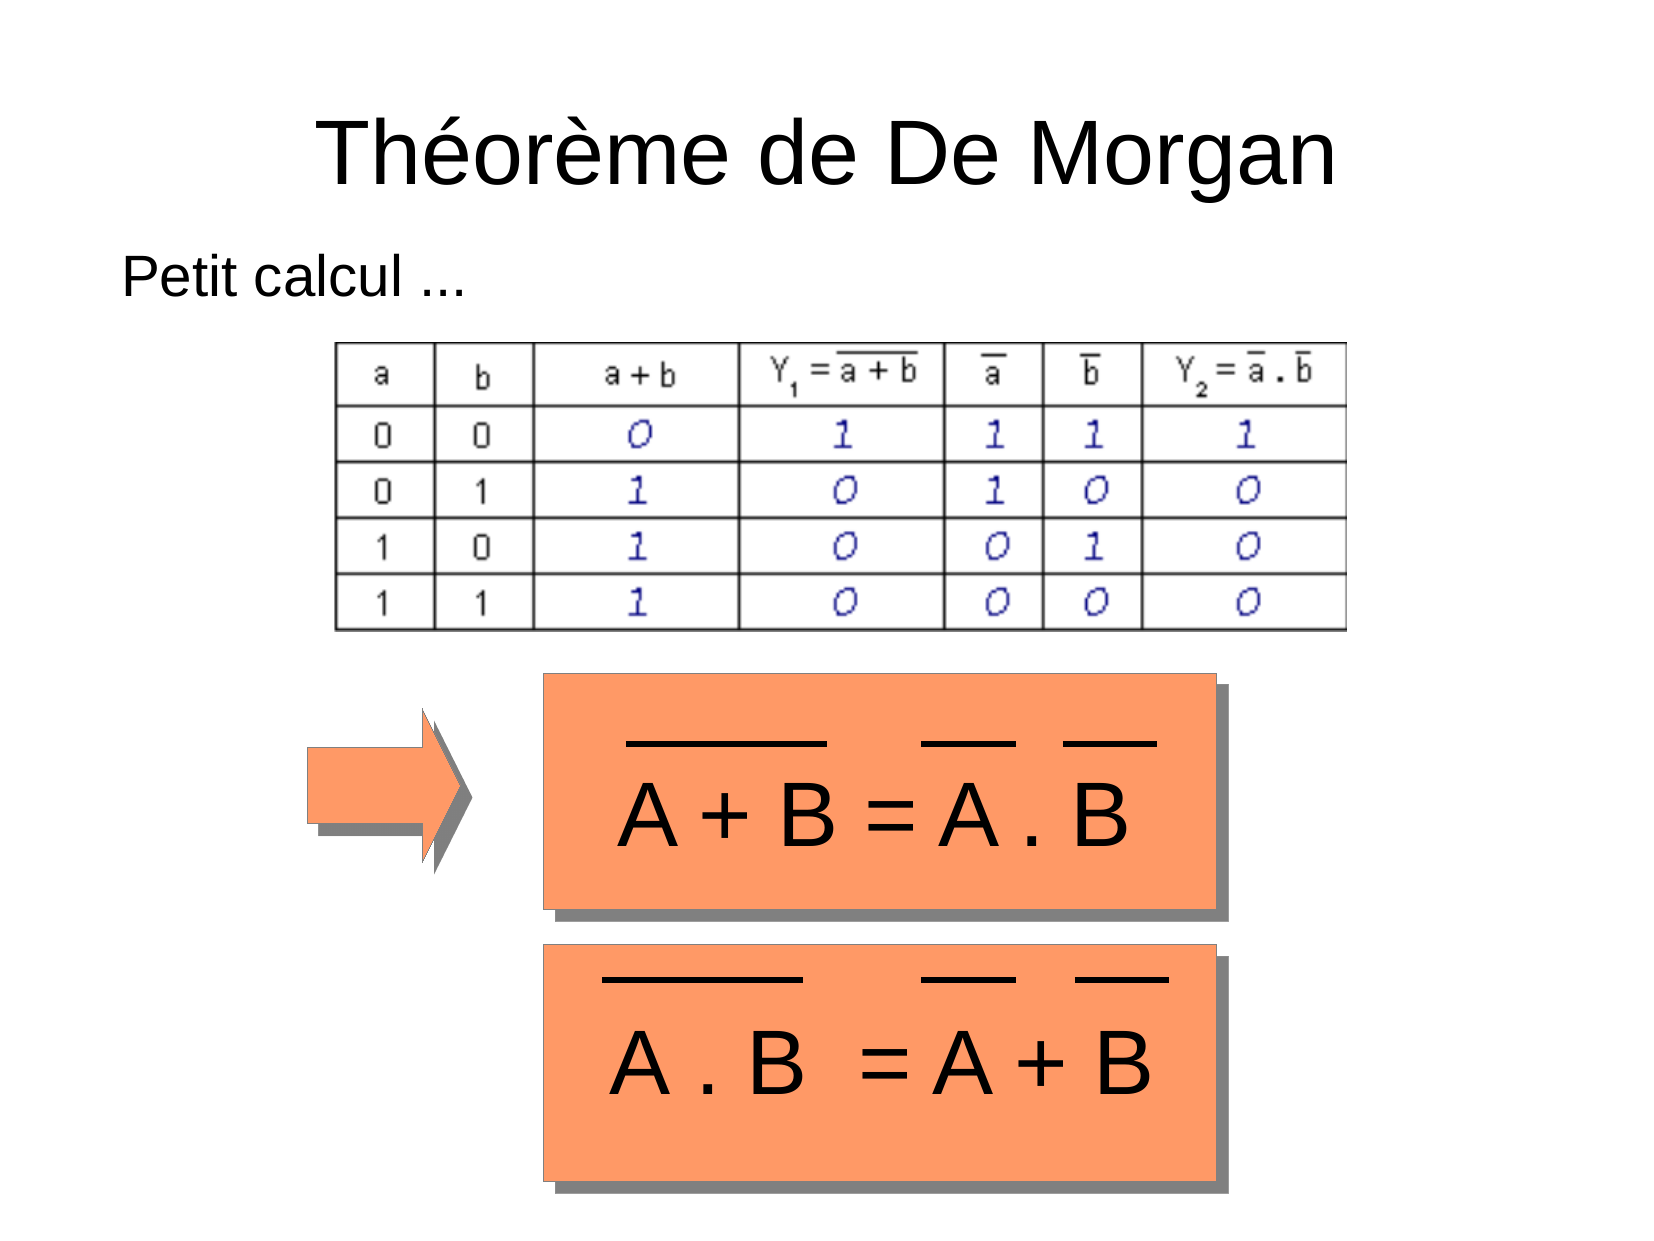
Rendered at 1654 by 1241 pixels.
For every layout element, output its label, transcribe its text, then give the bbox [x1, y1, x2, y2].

text_box [307, 708, 461, 863]
text_box A + B = A . B [602, 755, 1148, 874]
text_box [543, 673, 1217, 910]
text_box A . B = A + B [543, 944, 1217, 1182]
picture [334, 342, 1347, 632]
text_box Petit calcul ... [106, 236, 484, 317]
title Théorème de De Morgan [82, 49, 1571, 257]
